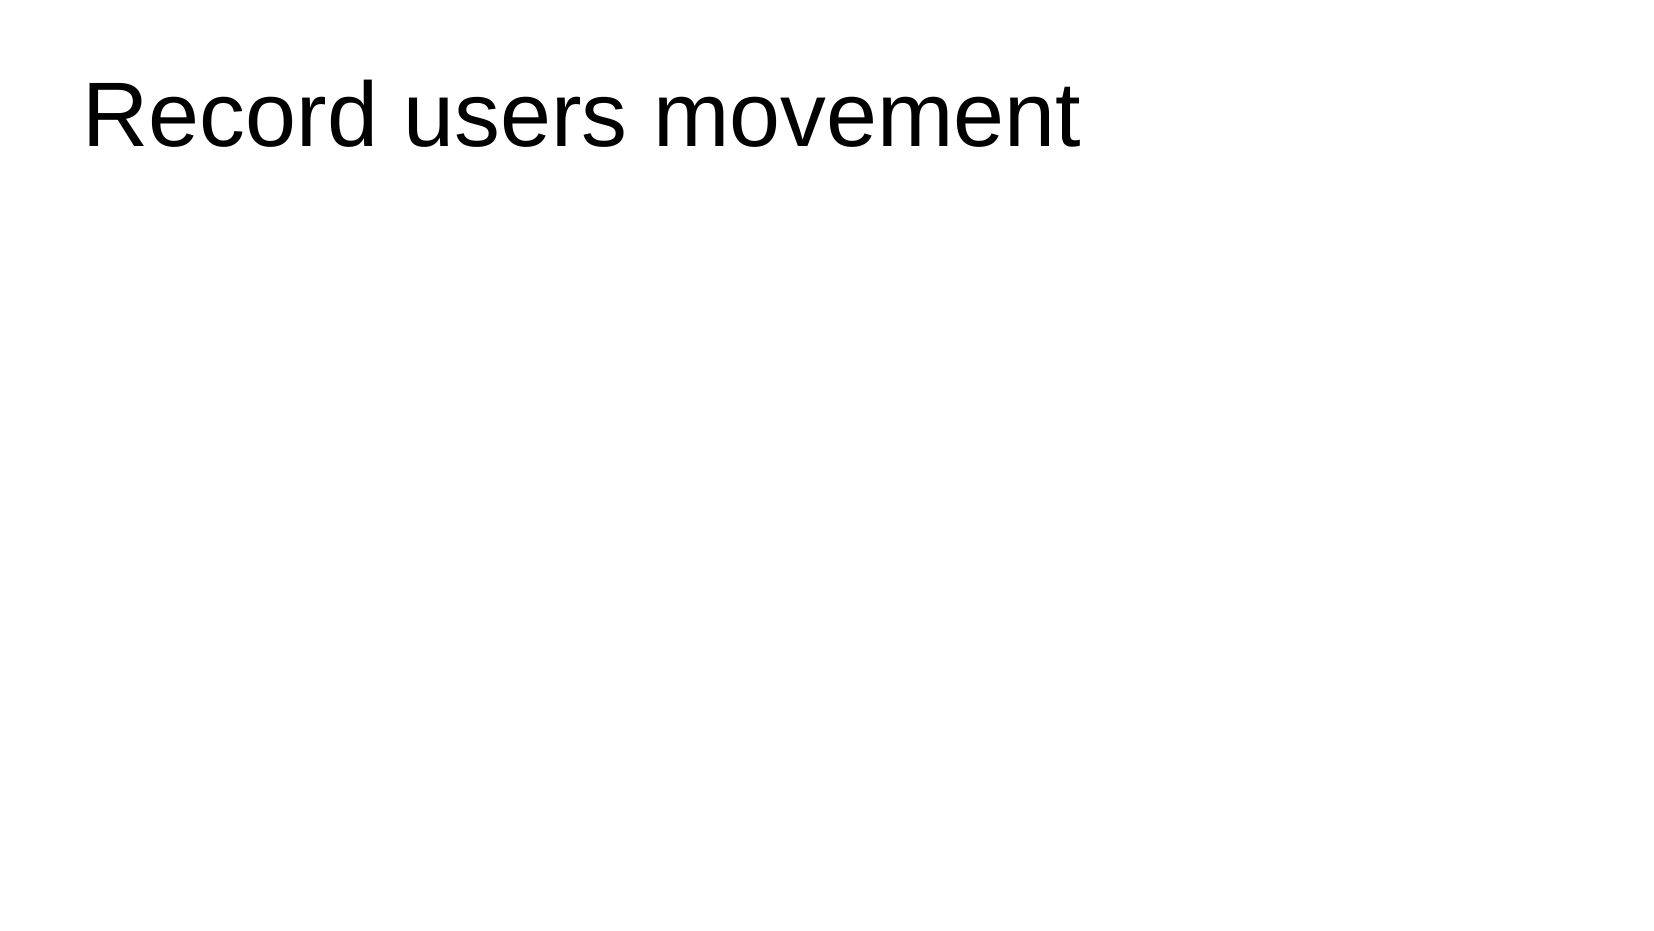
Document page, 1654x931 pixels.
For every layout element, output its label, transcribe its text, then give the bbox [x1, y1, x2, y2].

title Record users movement [82, 37, 1571, 193]
